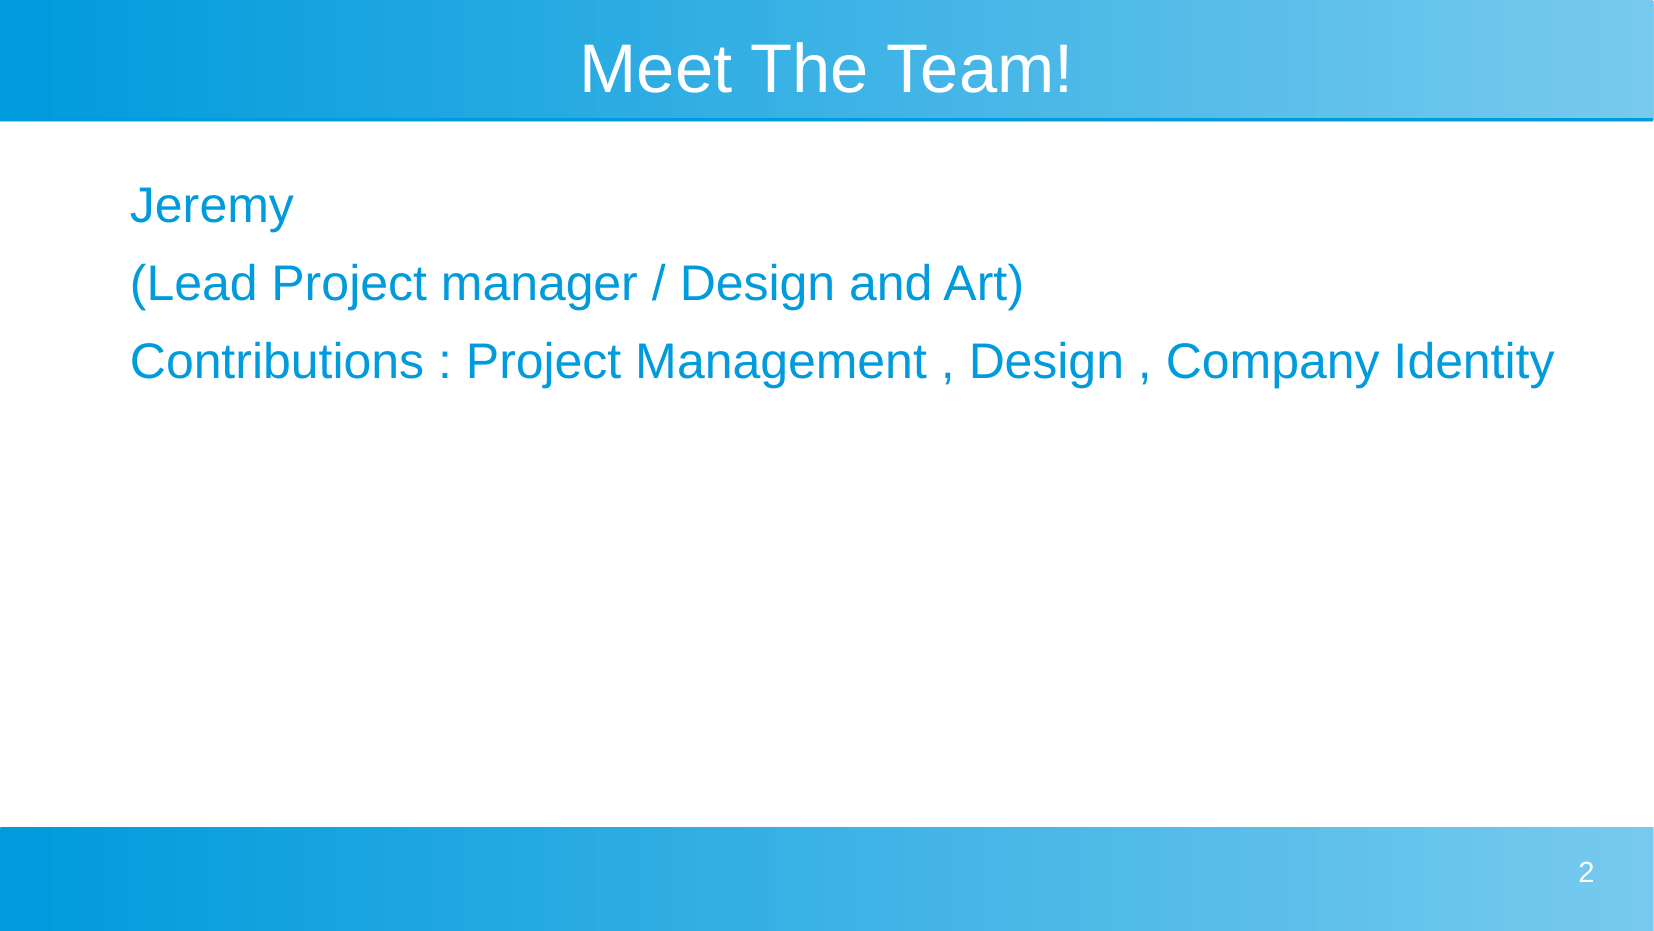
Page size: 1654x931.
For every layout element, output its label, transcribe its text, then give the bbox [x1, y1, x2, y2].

title Meet The Team! [59, 29, 1595, 108]
list Jeremy (Lead Project manager / Design and Art) Contributions : Project Management , Design , Company Identity [59, 177, 1595, 768]
